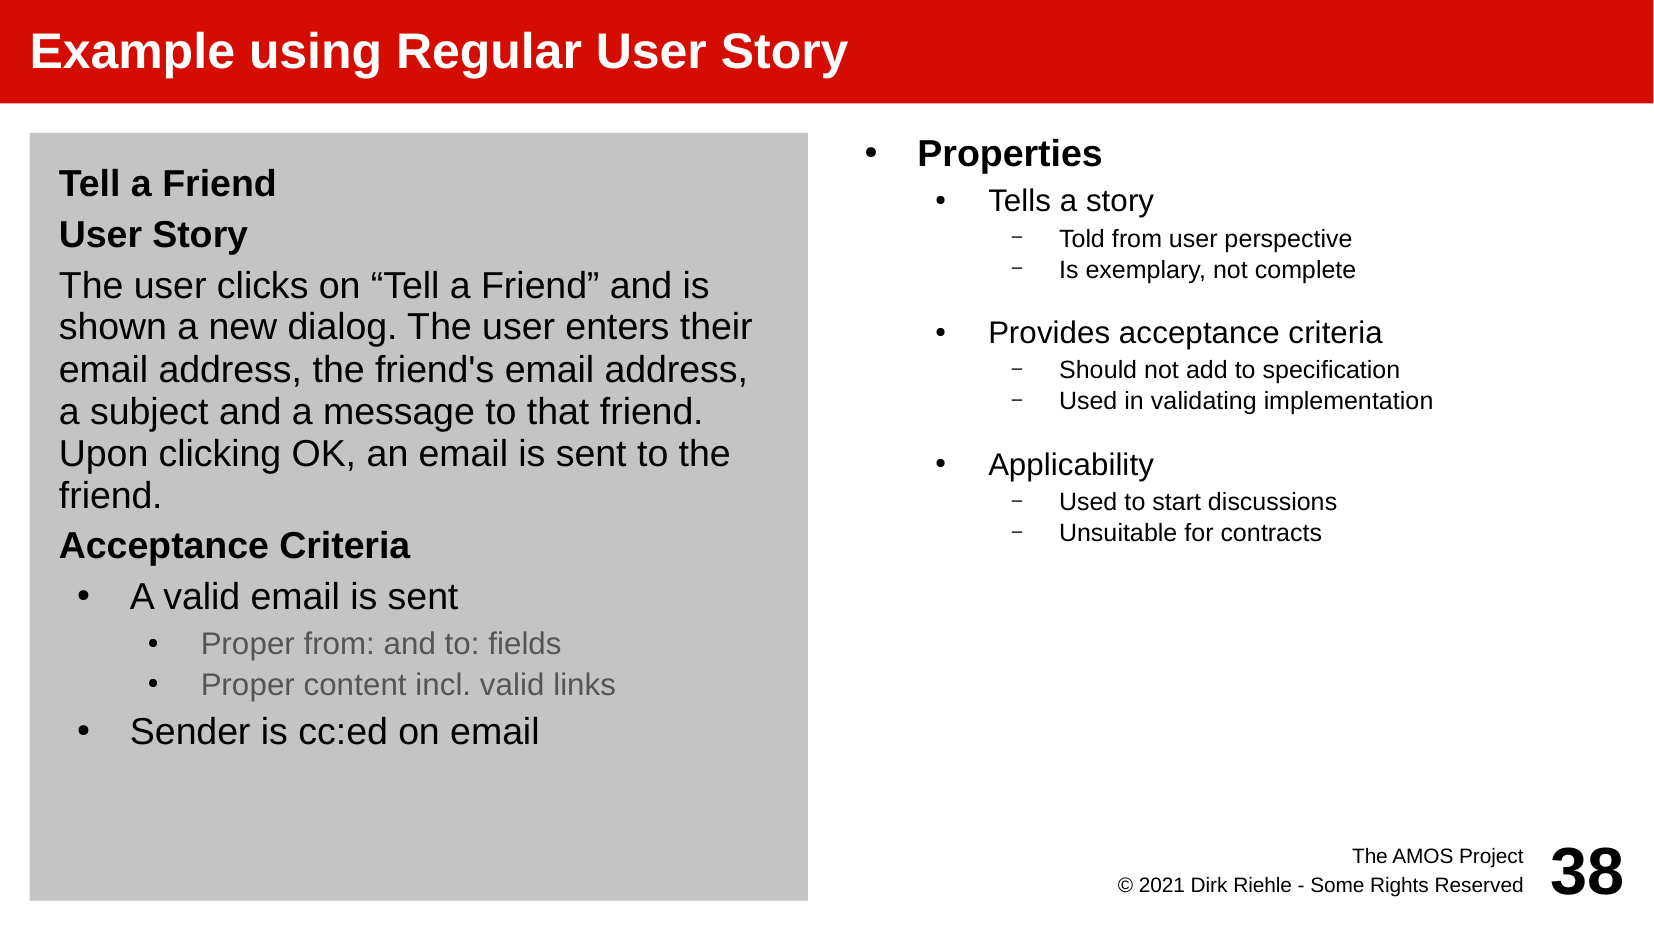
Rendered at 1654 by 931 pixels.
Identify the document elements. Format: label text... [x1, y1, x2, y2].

title Example using Regular User Story [0, 0, 1654, 104]
list Properties Tells a story Told from user perspective Is exemplary, not complete Provides acceptance criteria Should not add to specification Used in validating implementation Applicability Used to start discussions Unsuitable for contracts [846, 132, 1625, 813]
list Tell a Friend User Story The user clicks on “Tell a Friend” and is shown a new dialog. The user enters their email address, the friend's email address, a subject and a message to that friend. Upon clicking OK, an email is sent to the friend. Acceptance Criteria A valid email is sent Proper from: and to: fields Proper content incl. valid links Sender is cc:ed on email [29, 132, 808, 901]
